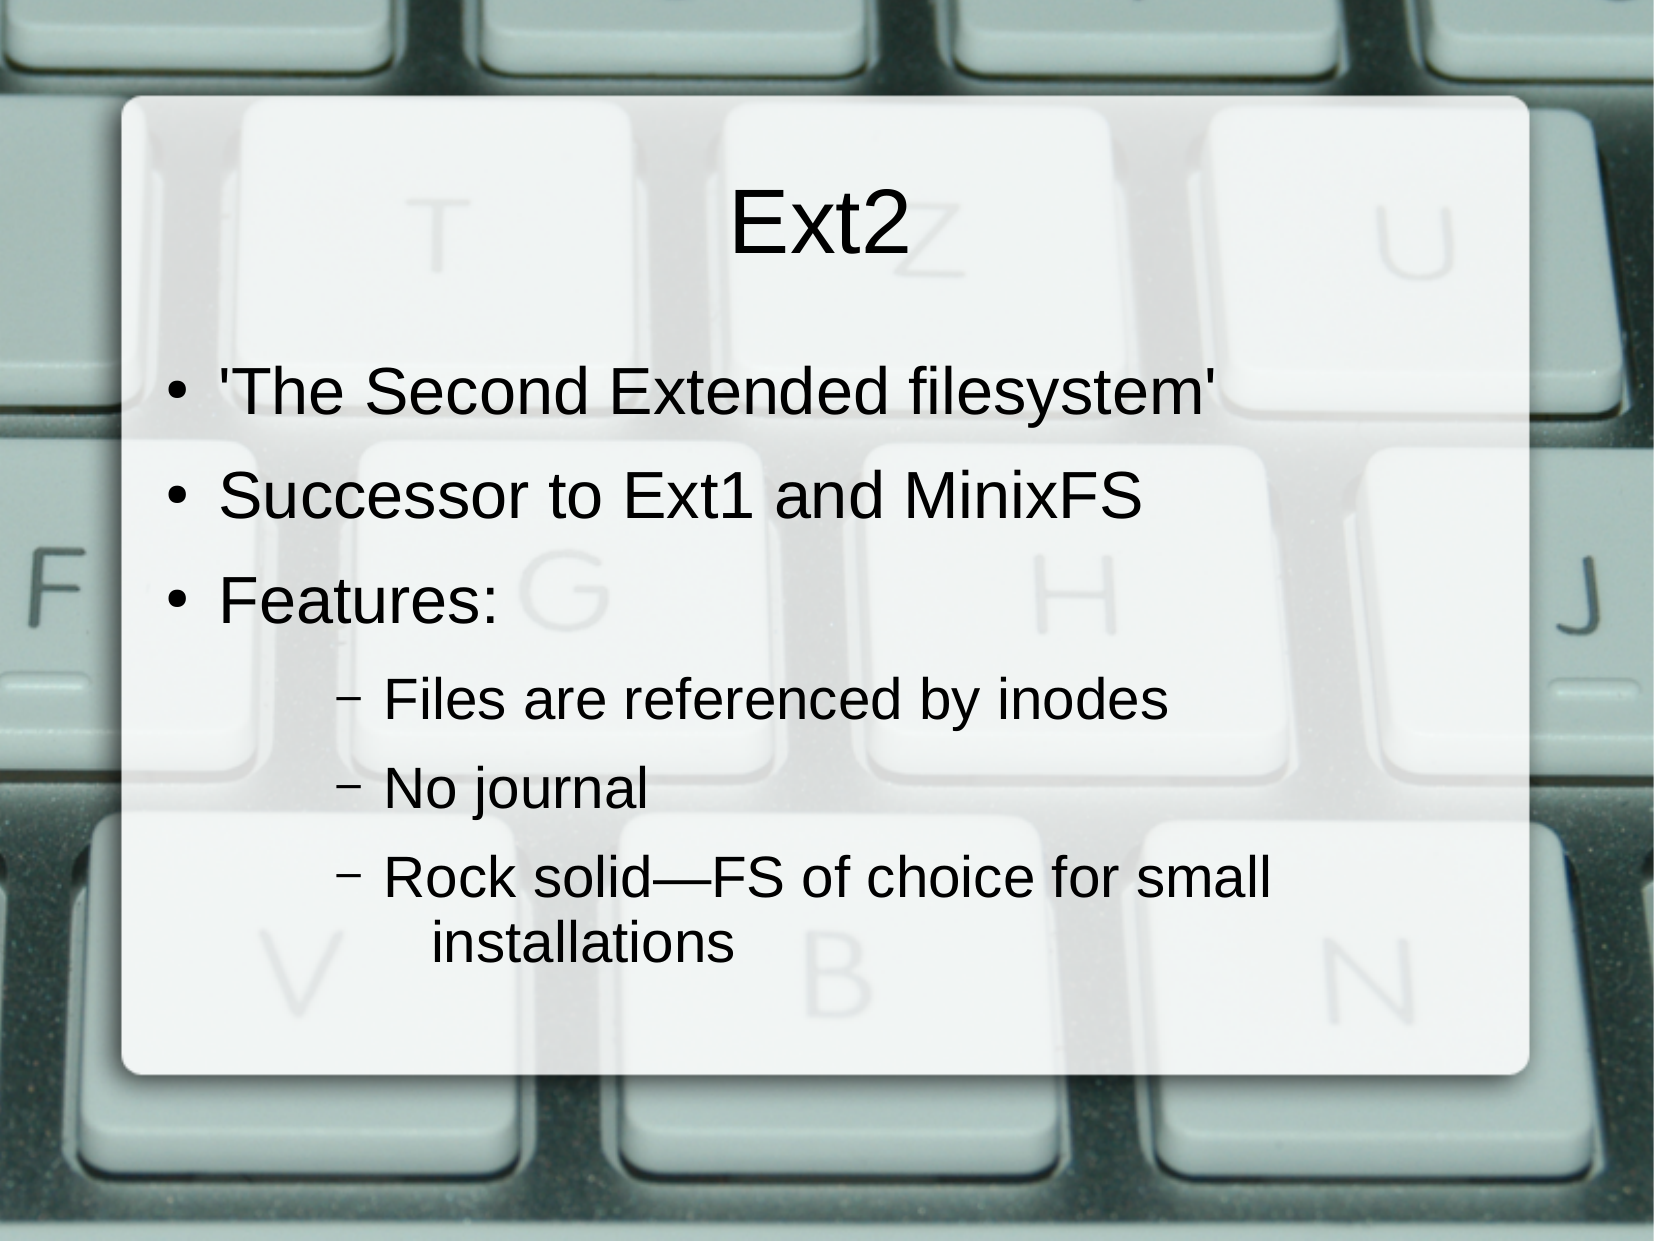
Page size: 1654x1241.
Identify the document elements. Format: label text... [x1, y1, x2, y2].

list 'The Second Extended filesystem' Successor to Ext1 and MinixFS Features: Files are referenced by inodes No journal Rock solid—FS of choice for small installations [147, 354, 1506, 1173]
picture [0, 0, 1654, 1241]
title Ext2 [135, 117, 1506, 325]
